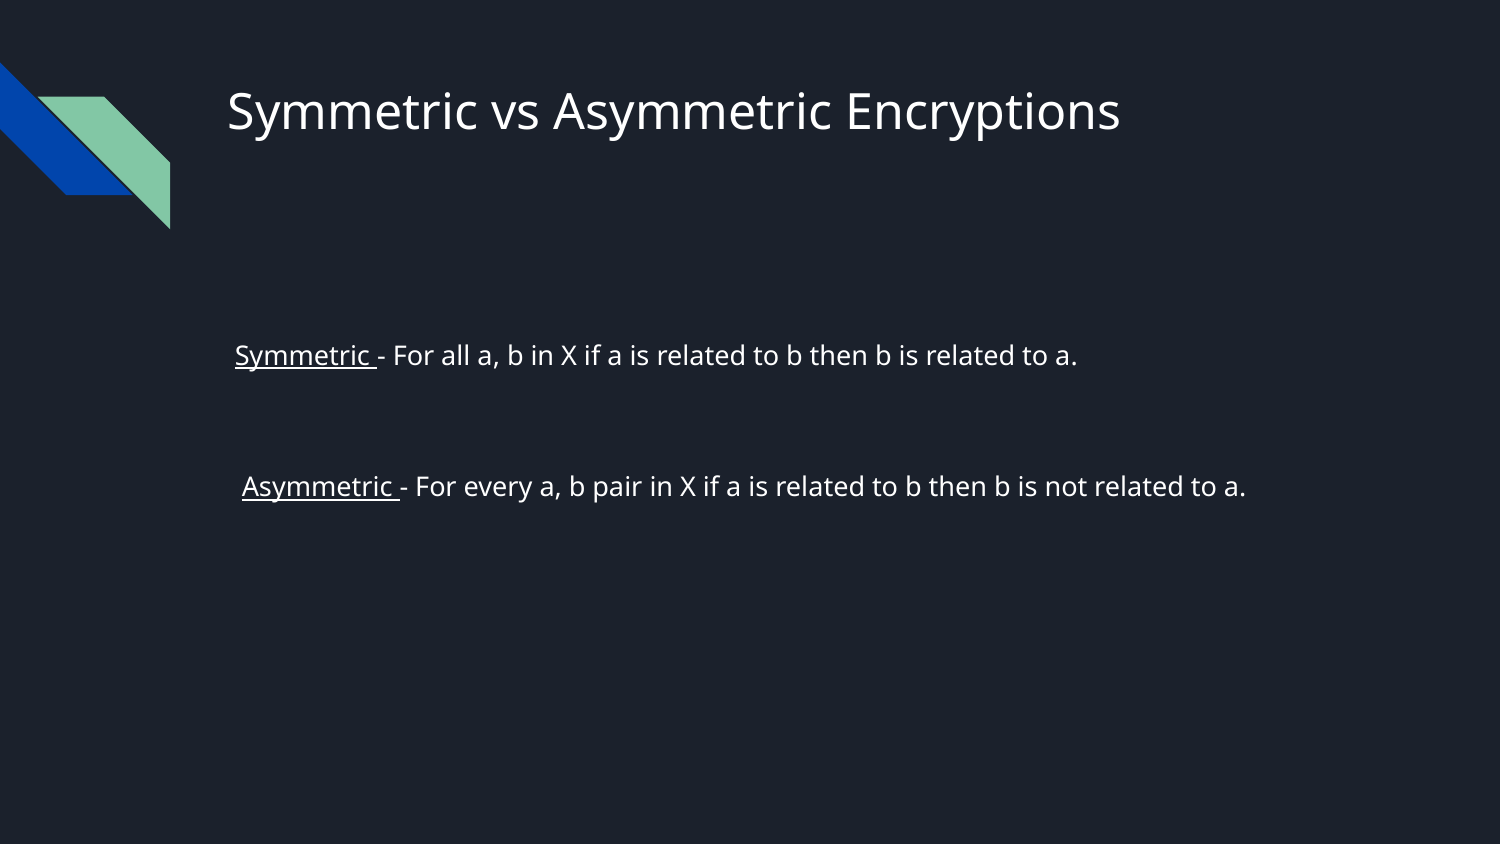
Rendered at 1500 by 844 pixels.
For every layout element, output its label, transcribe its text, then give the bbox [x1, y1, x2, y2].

list Symmetric - For all a, b in X if a is related to b then b is related to a. Asymmetric - For every a, b pair in X if a is related to b then b is not related to a. [212, 257, 1368, 735]
title Symmetric vs Asymmetric Encryptions [212, 64, 1368, 215]
